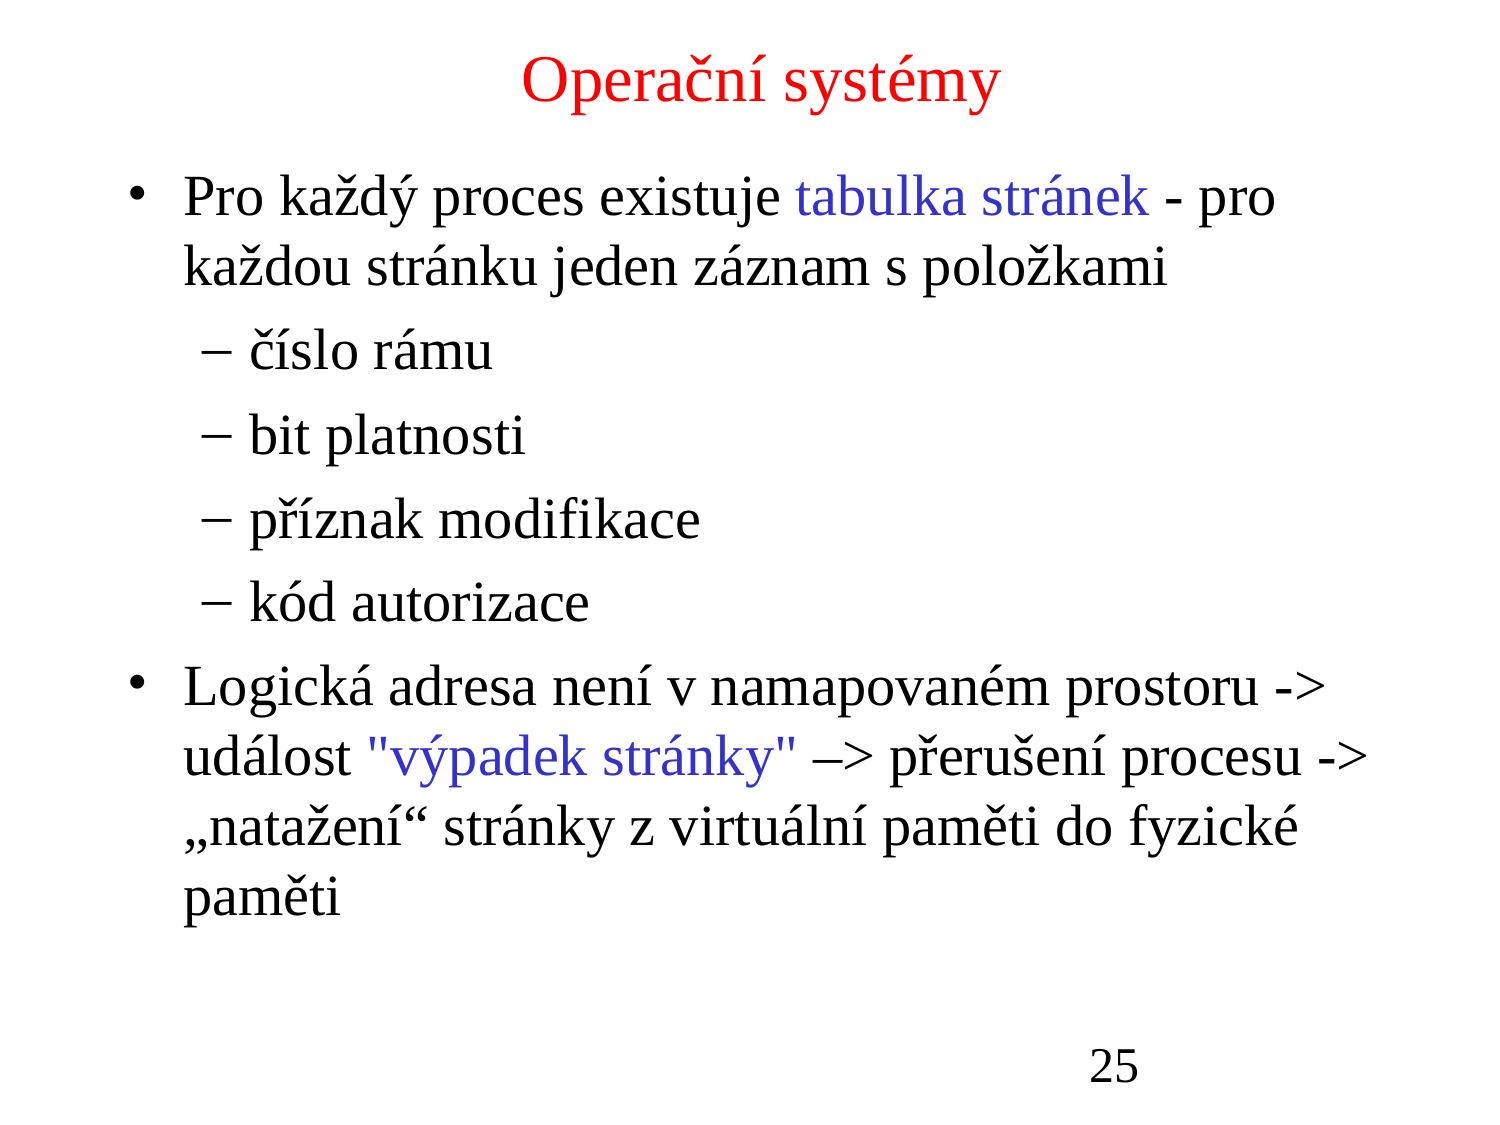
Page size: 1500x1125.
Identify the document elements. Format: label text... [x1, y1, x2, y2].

list Pro každý proces existuje tabulka stránek - pro každou stránku jeden záznam s položkami číslo rámu bit platnosti příznak modifikace kód autorizace Logická adresa není v namapovaném prostoru -> událost "výpadek stránky" –> přerušení procesu -> „natažení“ stránky z virtuální paměti do fyzické paměti [112, 149, 1388, 1000]
title Operační systémy [125, 0, 1401, 151]
